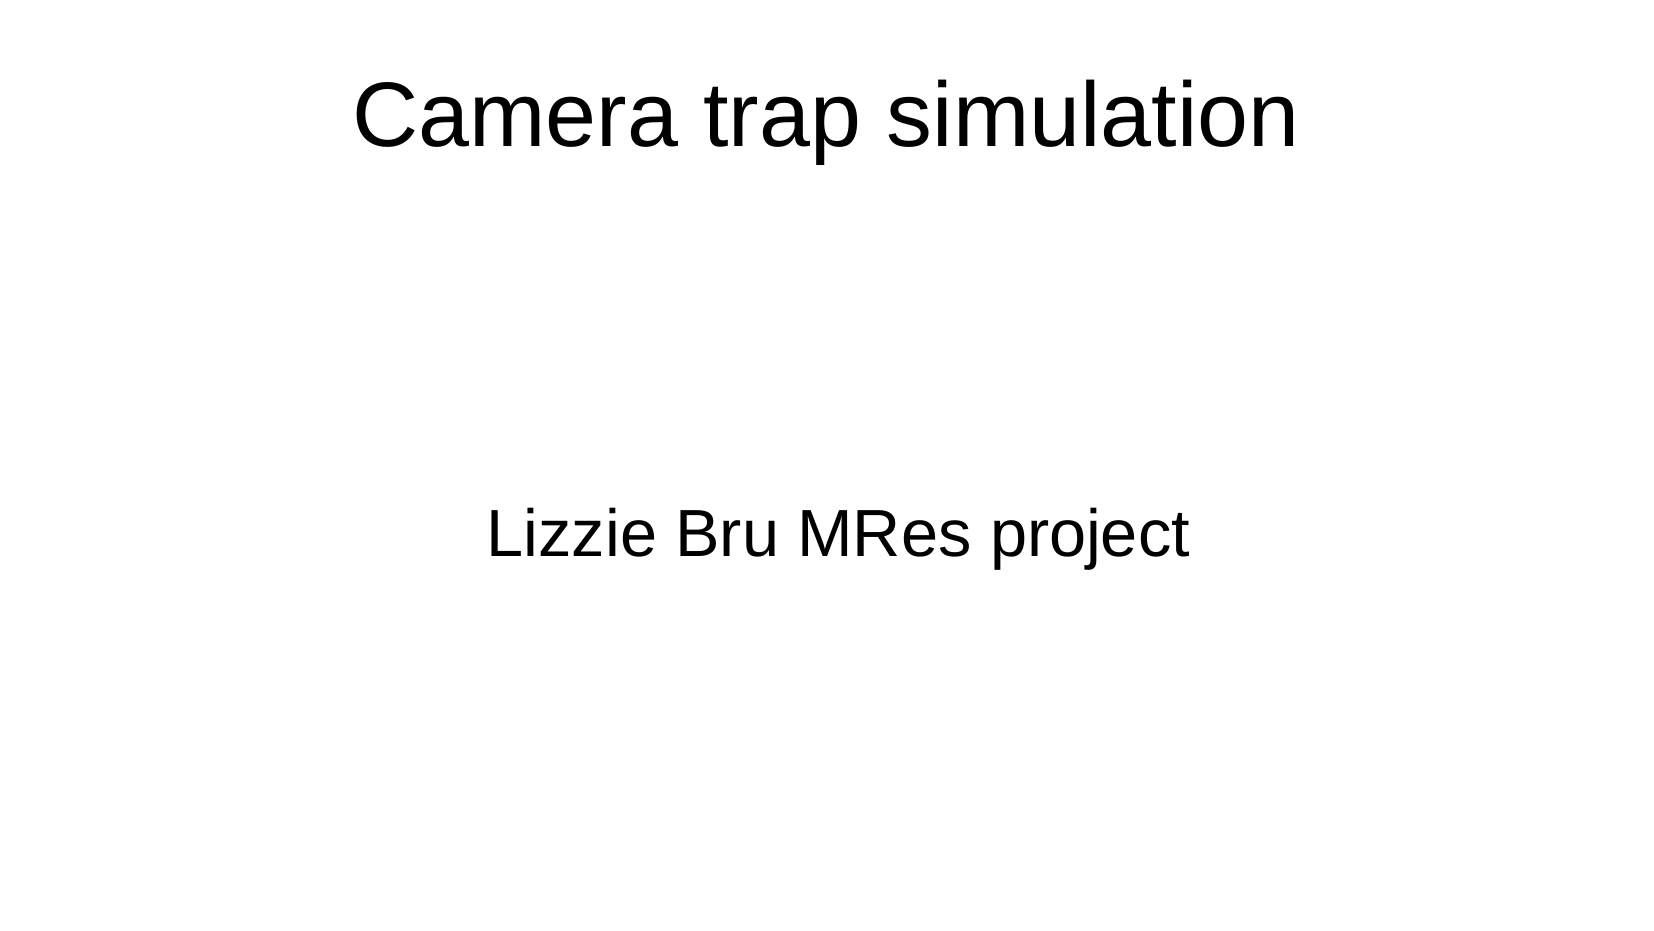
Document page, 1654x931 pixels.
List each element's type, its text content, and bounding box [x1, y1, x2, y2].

title Camera trap simulation [82, 37, 1571, 193]
text_box Lizzie Bru MRes project [94, 263, 1583, 804]
